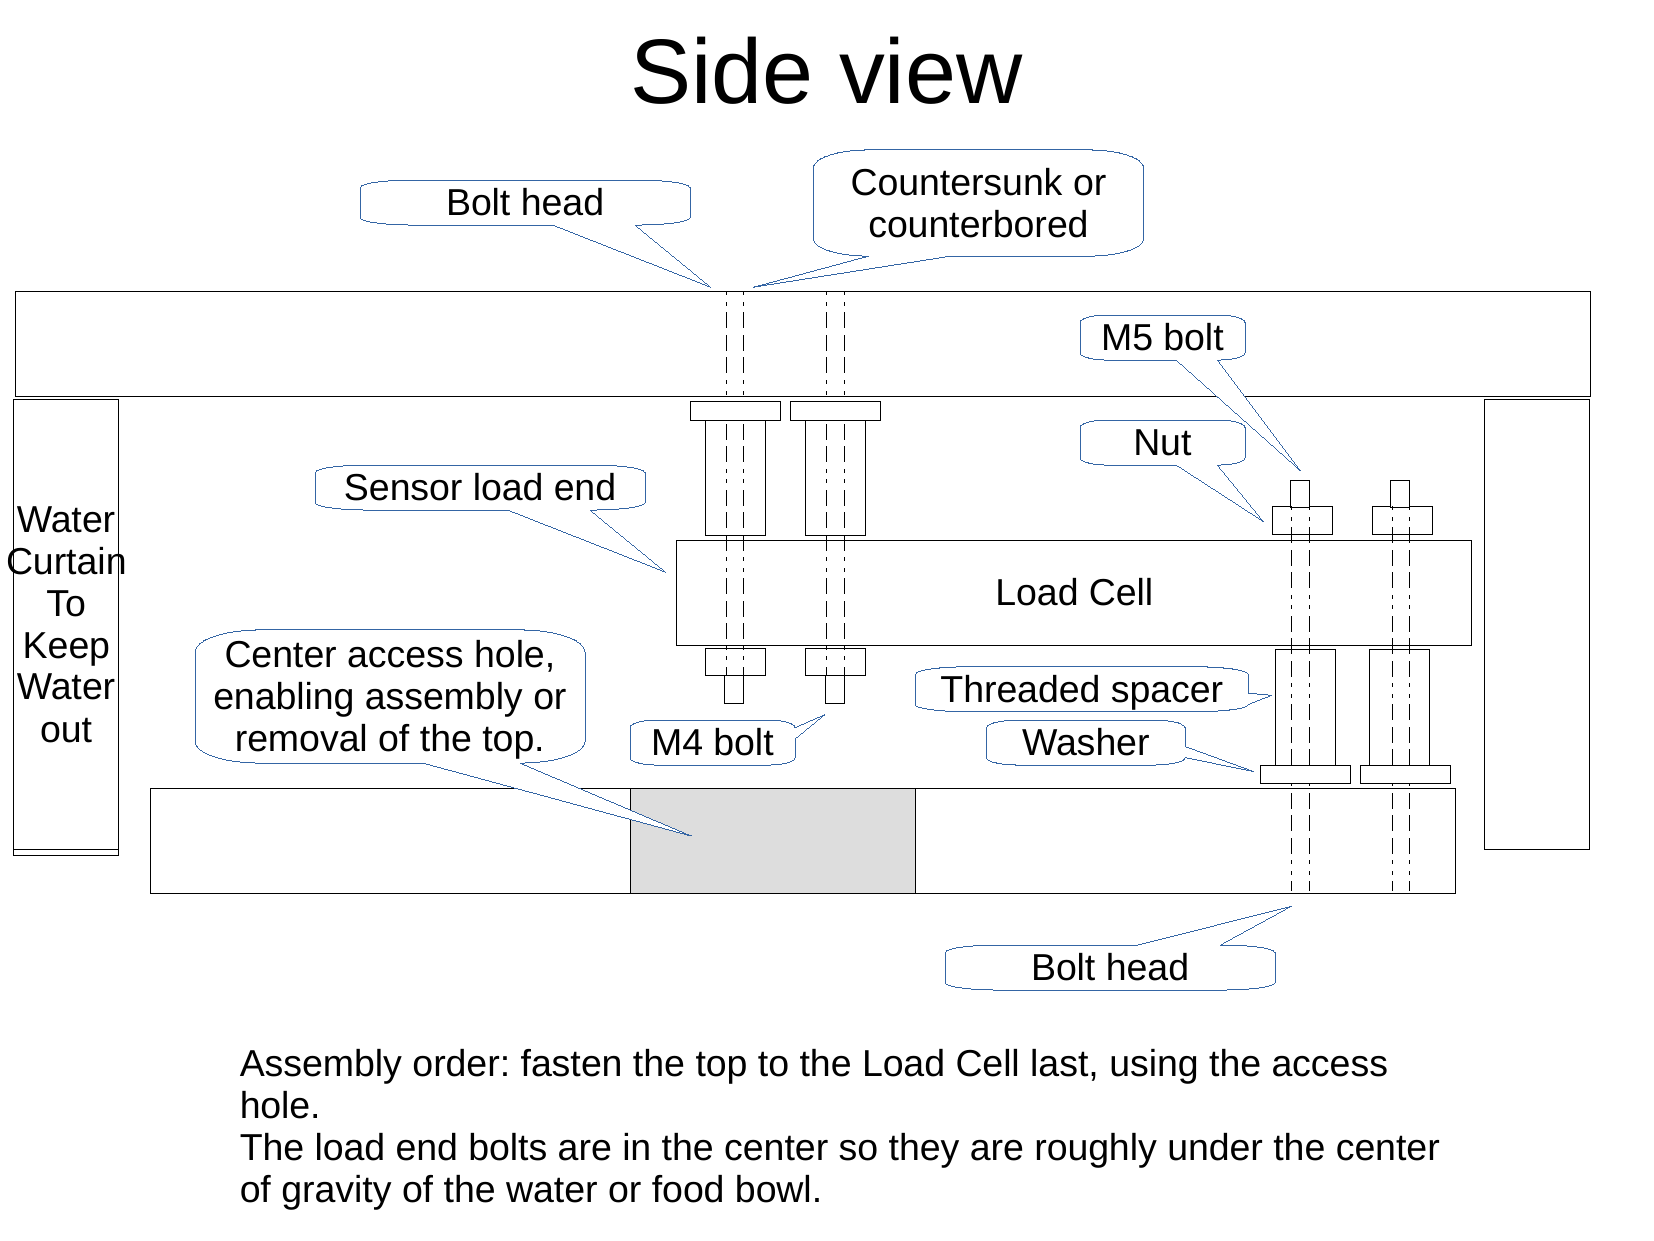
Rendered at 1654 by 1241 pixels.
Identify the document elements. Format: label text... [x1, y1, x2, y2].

text_box M4 bolt [630, 714, 825, 766]
text_box Load Cell [676, 540, 1472, 646]
text_box [805, 648, 866, 704]
text_box [1260, 649, 1351, 784]
text_box Sensor load end [315, 465, 666, 573]
text_box Assembly order: fasten the top to the Load Cell last, using the access hole. The load end bolts are in the center so they are roughly under the center of gravity of the water or food bowl. [225, 1035, 1486, 1218]
text_box [1484, 399, 1590, 850]
text_box Bolt head [360, 180, 711, 288]
text_box [15, 291, 1591, 397]
text_box [690, 401, 781, 536]
text_box [150, 788, 1456, 894]
text_box Countersunk or counterbored [753, 149, 1144, 288]
text_box [1272, 480, 1333, 535]
text_box [1360, 649, 1451, 784]
text_box [790, 401, 881, 536]
text_box Threaded spacer [915, 666, 1272, 712]
text_box Bolt head [945, 906, 1292, 991]
title Side view [82, 13, 1571, 130]
text_box Nut [1080, 420, 1264, 522]
text_box M5 bolt [1080, 315, 1301, 471]
text_box Water Curtain To Keep Water out [13, 399, 119, 850]
text_box [1372, 480, 1433, 535]
text_box Washer [986, 720, 1254, 772]
text_box [705, 648, 766, 704]
text_box Center access hole, enabling assembly or removal of the top. [195, 629, 692, 836]
text_box [13, 850, 119, 856]
